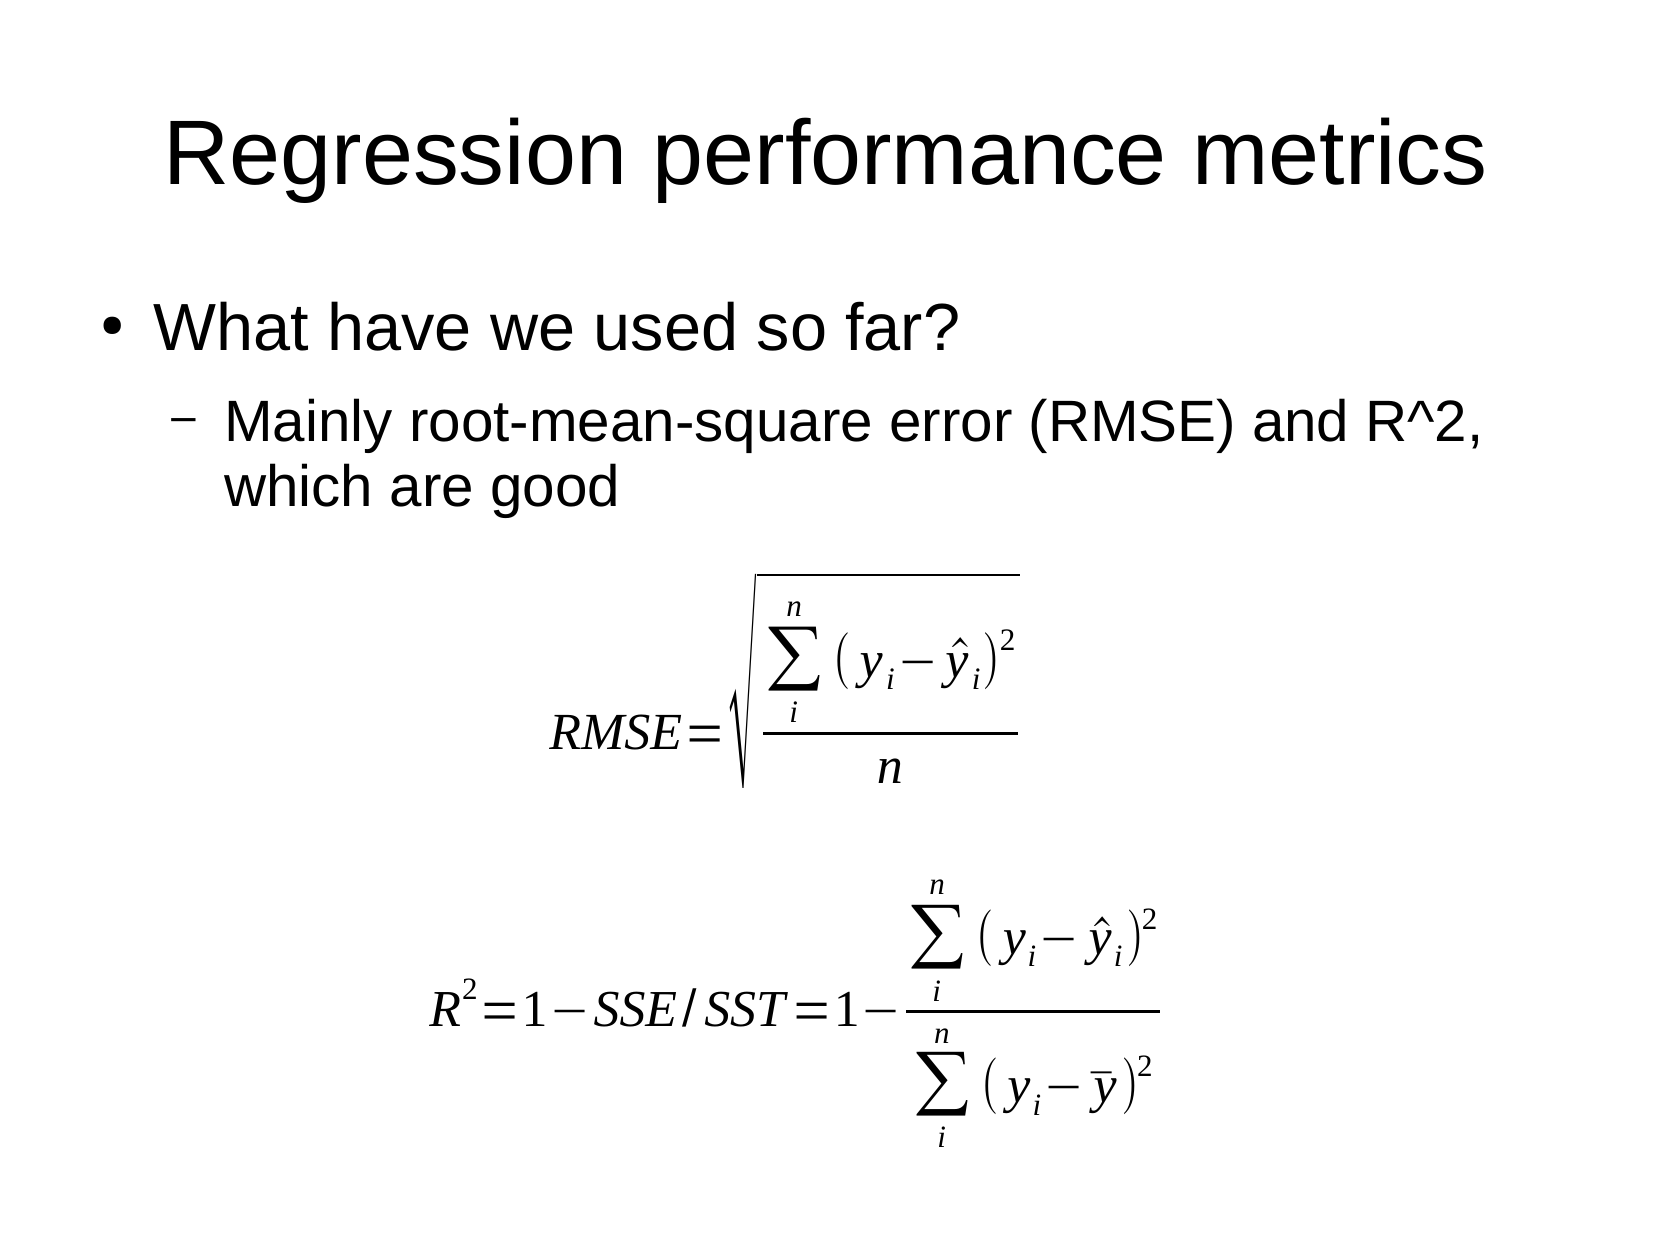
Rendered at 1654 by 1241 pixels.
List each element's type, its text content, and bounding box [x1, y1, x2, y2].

chart [420, 866, 1169, 1156]
title Regression performance metrics [82, 49, 1571, 257]
chart [540, 571, 1027, 796]
list What have we used so far? Mainly root-mean-square error (RMSE) and R^2, which are good [82, 290, 1571, 1010]
